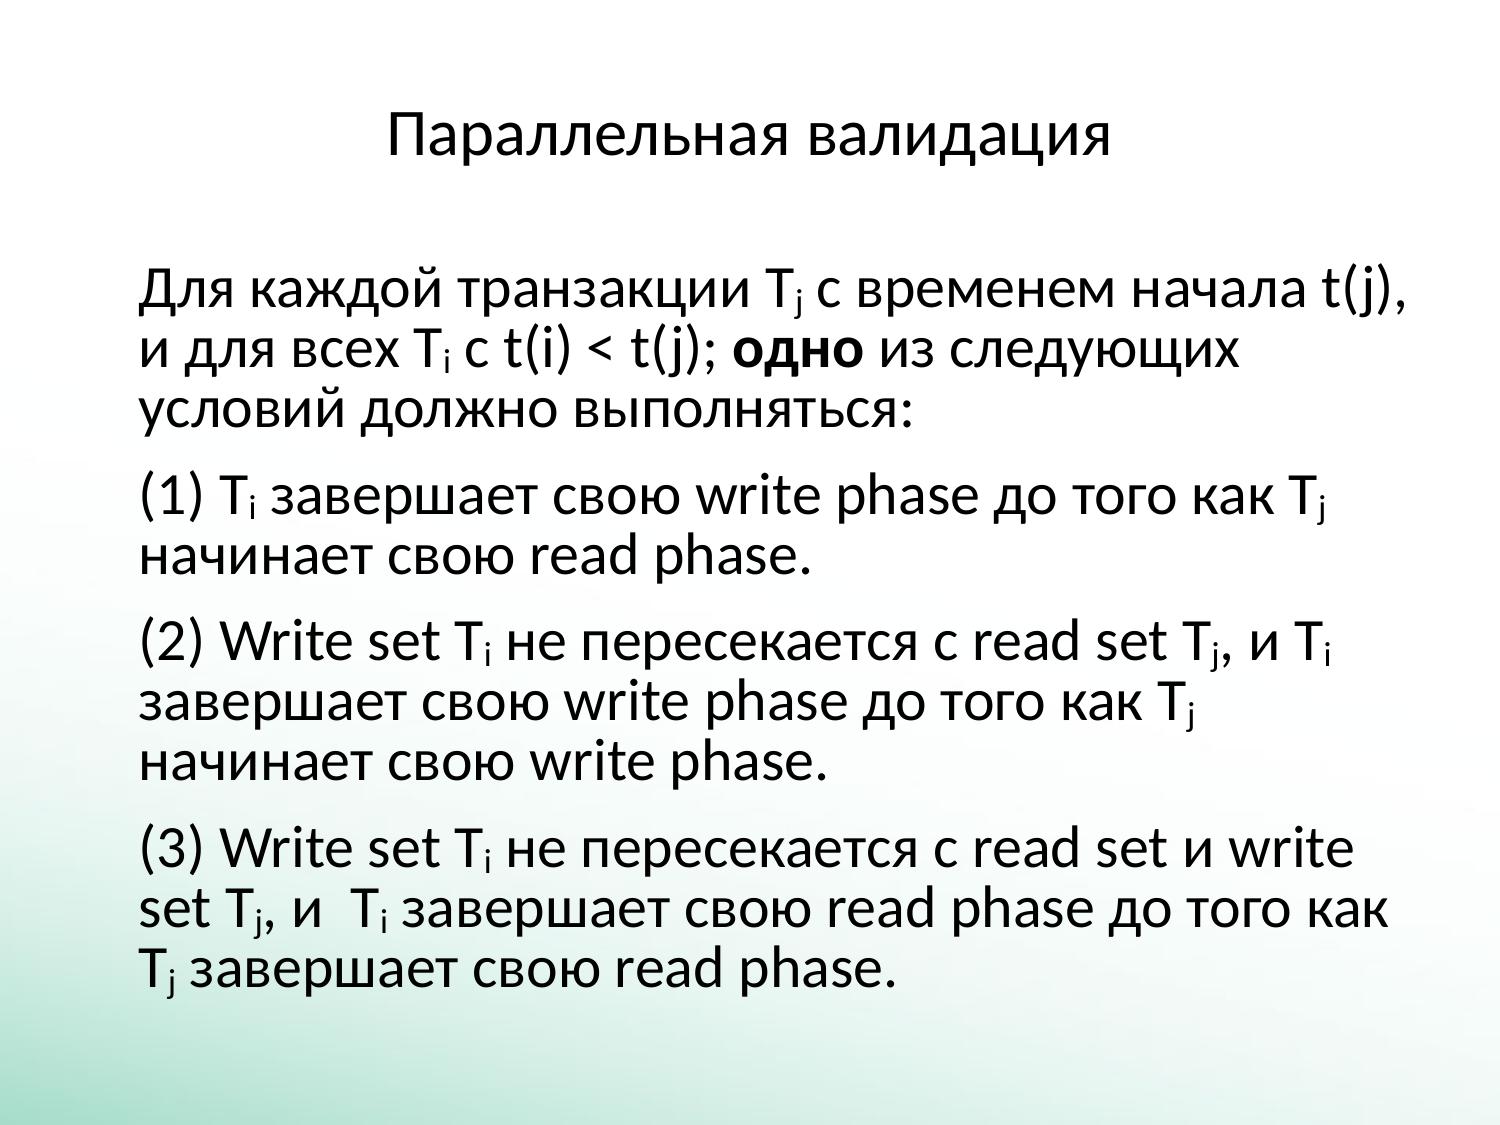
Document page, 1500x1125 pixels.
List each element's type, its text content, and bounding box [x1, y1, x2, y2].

list Для каждой транзакции Tj с временем начала t(j), и для всех Ti с t(i) < t(j); одно из следующих условий должно выполняться: (1) Ti завершает свою write phase до того как Tj начинает свою read phase. (2) Write set Ti не пересекается с read set Tj, и Ti завершает свою write phase до того как Tj начинает свою write phase. (3) Write set Ti не пересекается с read set и write set Tj, и Ti завершает свою read phase до того как Tj завершает свою read phase. [75, 262, 1425, 1005]
picture [0, 0, 1500, 1125]
title Параллельная валидация [75, 45, 1425, 233]
